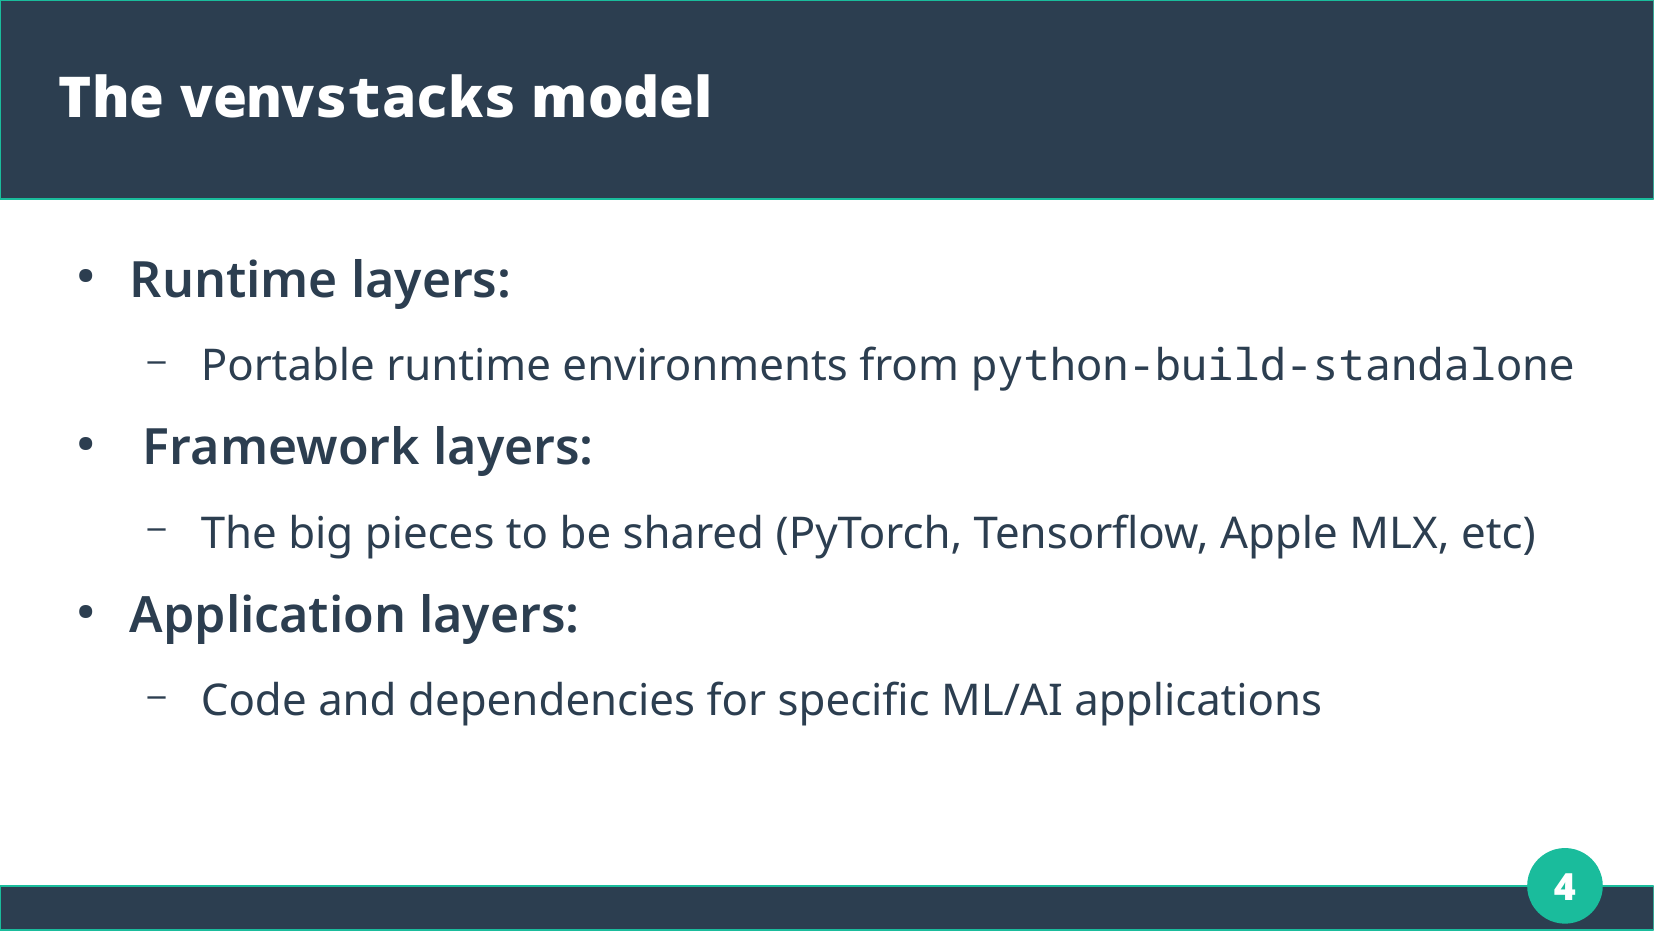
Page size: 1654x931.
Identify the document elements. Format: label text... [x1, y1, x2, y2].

list Runtime layers: Portable runtime environments from python-build-standalone Framework layers: The big pieces to be shared (PyTorch, Tensorflow, Apple MLX, etc) Application layers: Code and dependencies for specific ML/AI applications [59, 243, 1595, 864]
title The venvstacks model [59, 37, 1595, 156]
